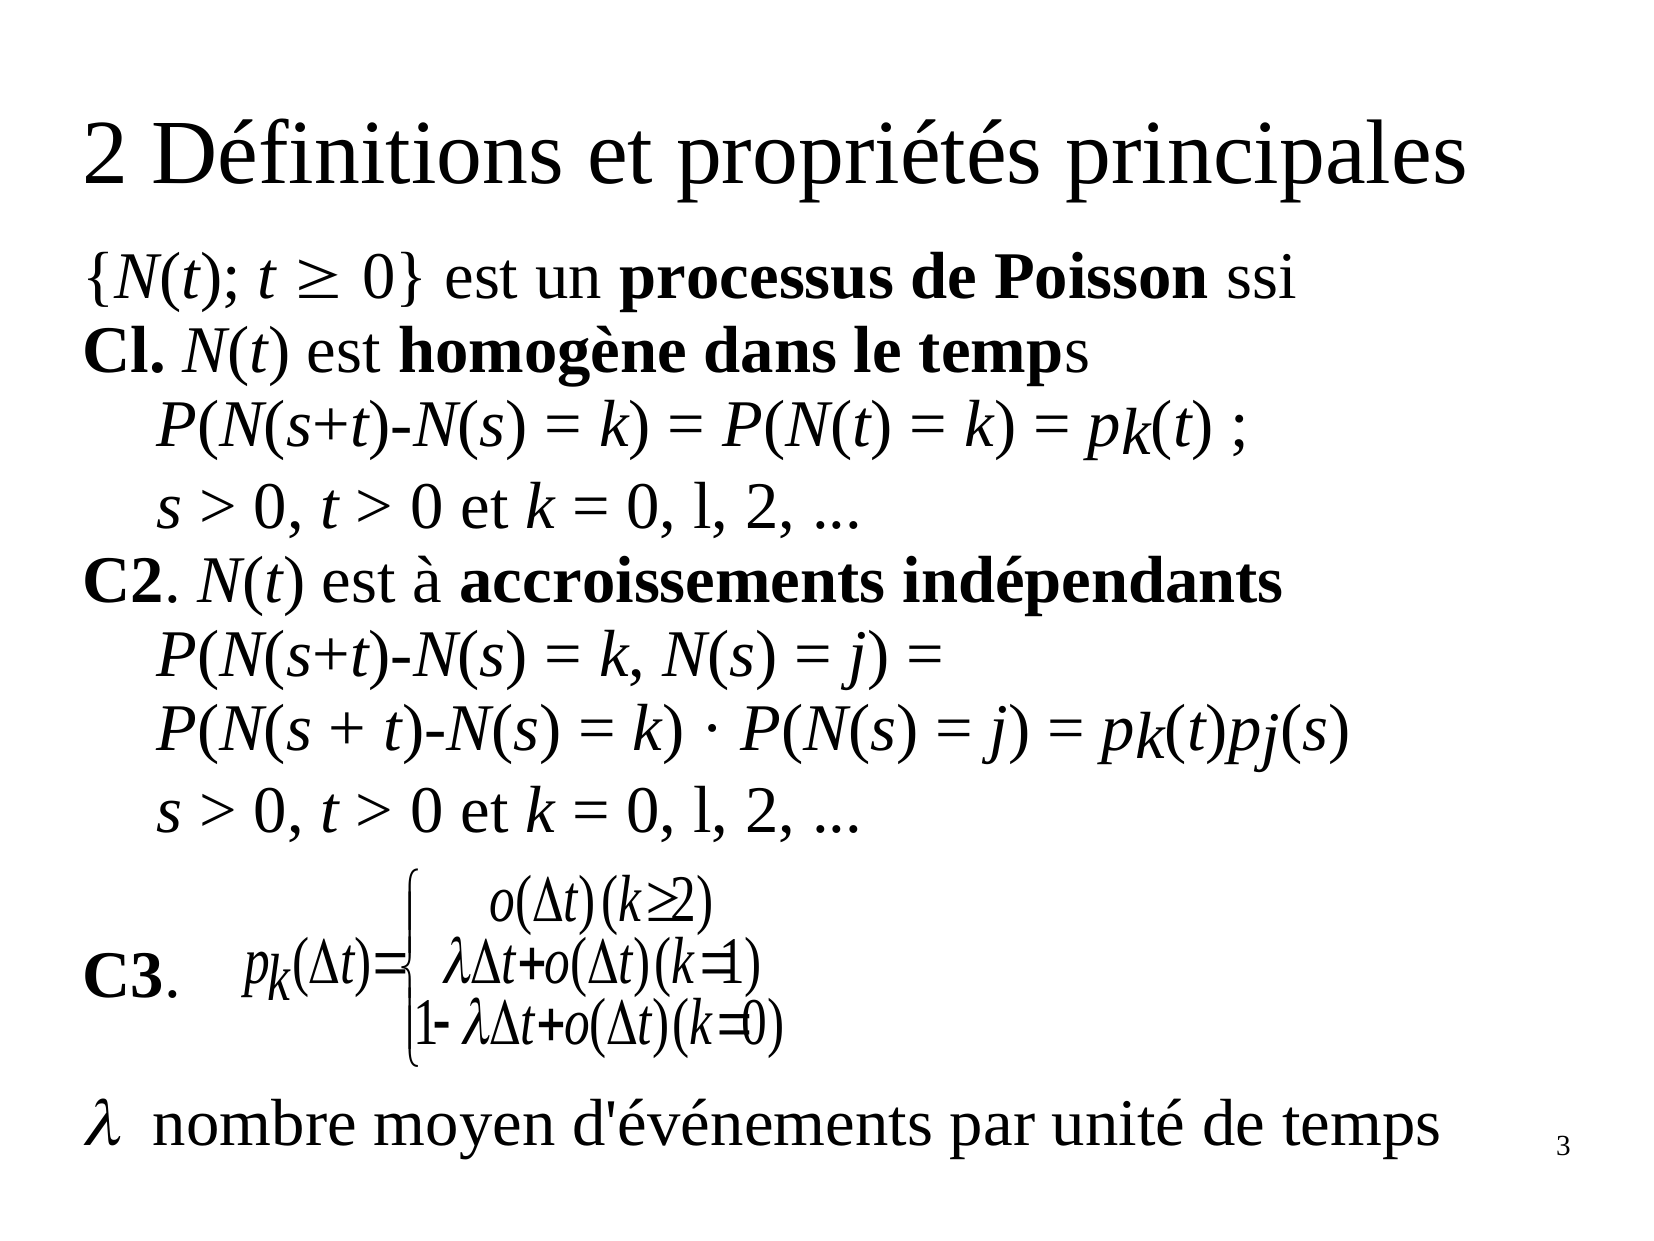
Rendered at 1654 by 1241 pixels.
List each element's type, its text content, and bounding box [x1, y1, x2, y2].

subtitle {N(t); t  0} est un processus de Poisson ssi Cl. N(t) est homogène dans le temps P(N(s+t)-N(s) = k) = P(N(t) = k) = pk(t) ; s > 0, t > 0 et k = 0, l, 2, ... C2. N(t) est à accroissements indépendants P(N(s+t)-N(s) = k, N(s) = j) = P(N(s + t)-N(s) = k) · P(N(s) = j) = pk(t)pj(s) s > 0, t > 0 et k = 0, l, 2, ... C3.  nombre moyen d'événements par unité de temps [82, 236, 1571, 1163]
title 2 Définitions et propriétés principales [82, 49, 1571, 236]
chart [230, 855, 792, 1084]
